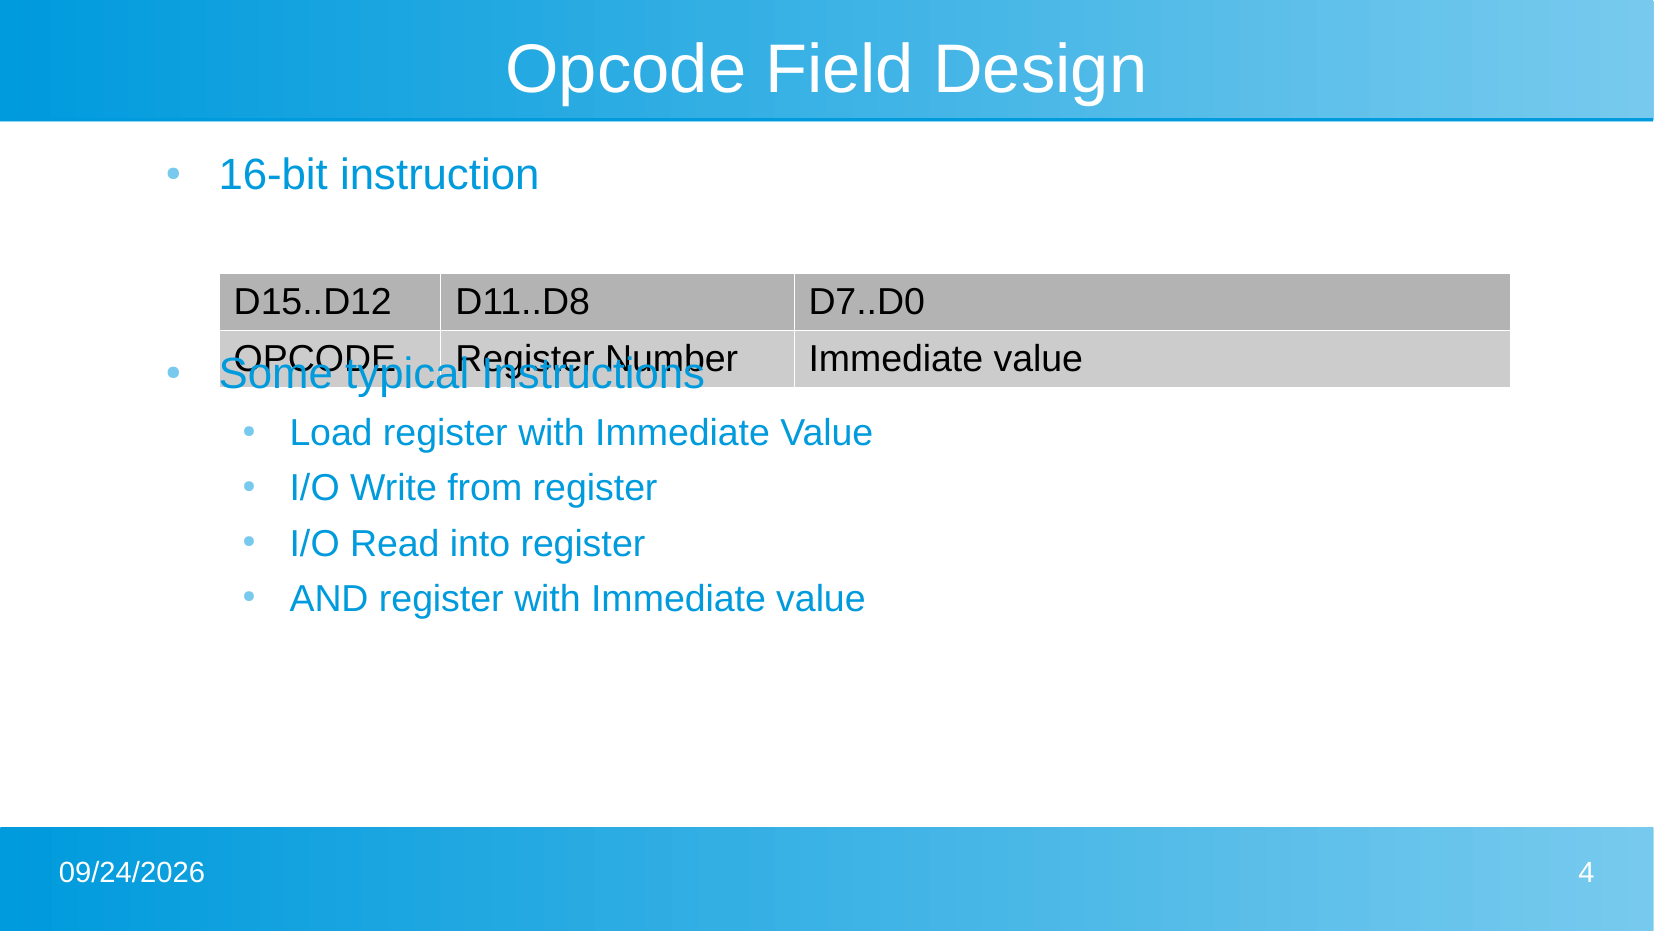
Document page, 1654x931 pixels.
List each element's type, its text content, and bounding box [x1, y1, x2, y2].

title Opcode Field Design [59, 29, 1595, 108]
list 16-bit instruction Some typical Instructions Load register with Immediate Value I/O Write from register I/O Read into register AND register with Immediate value [77, 150, 1613, 704]
